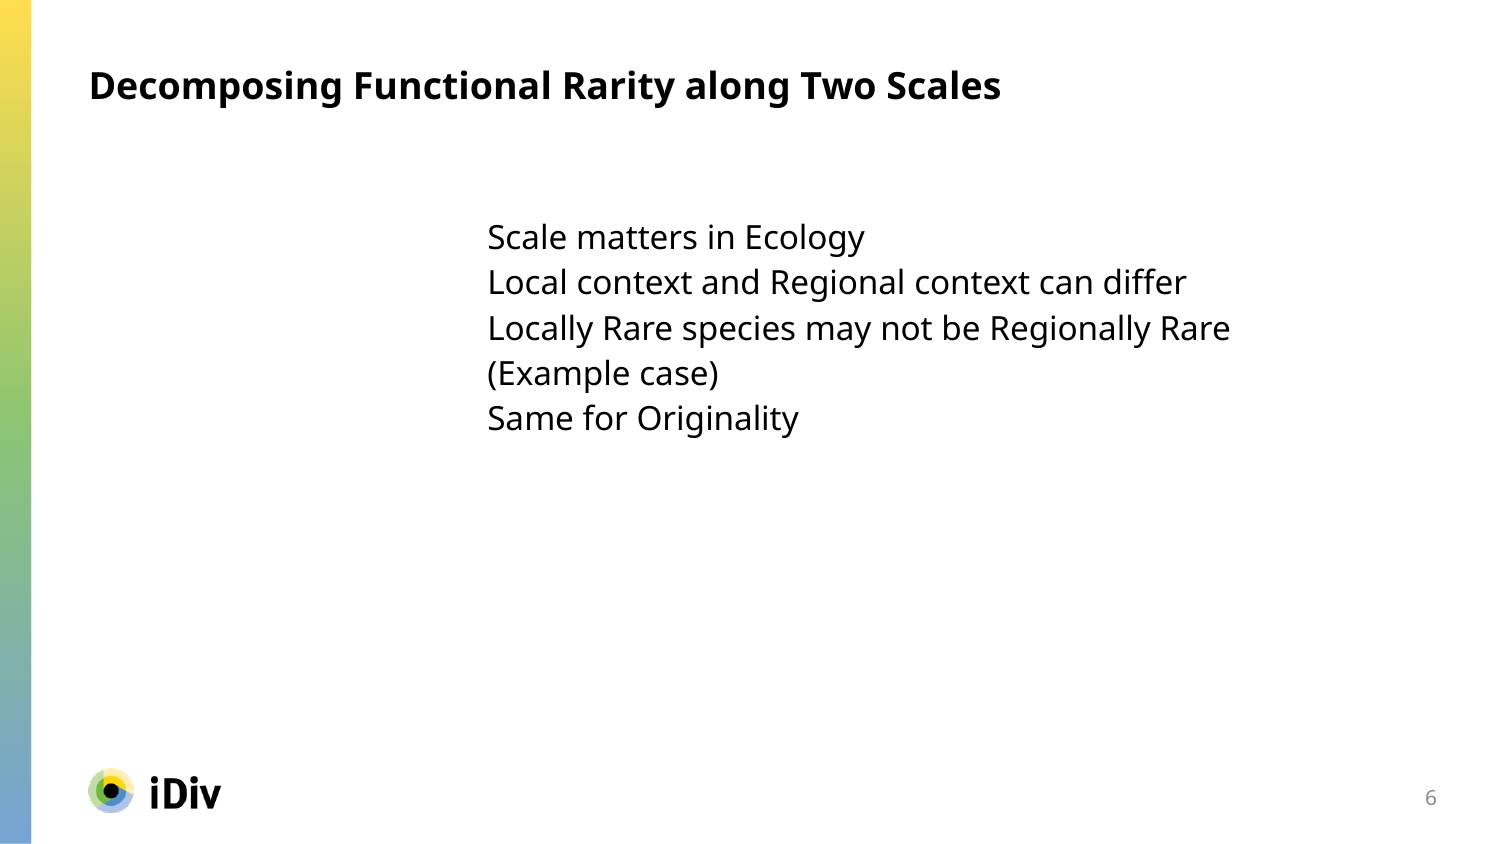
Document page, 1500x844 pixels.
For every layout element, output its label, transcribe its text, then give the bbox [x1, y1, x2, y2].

list Decomposing Functional Rarity along Two Scales [88, 61, 1437, 157]
slide_number <numéro> [1240, 767, 1437, 813]
picture [0, 0, 1500, 844]
text_box Scale matters in Ecology Local context and Regional context can differ Locally Rare species may not be Regionally Rare (Example case) Same for Originality [472, 206, 1300, 546]
